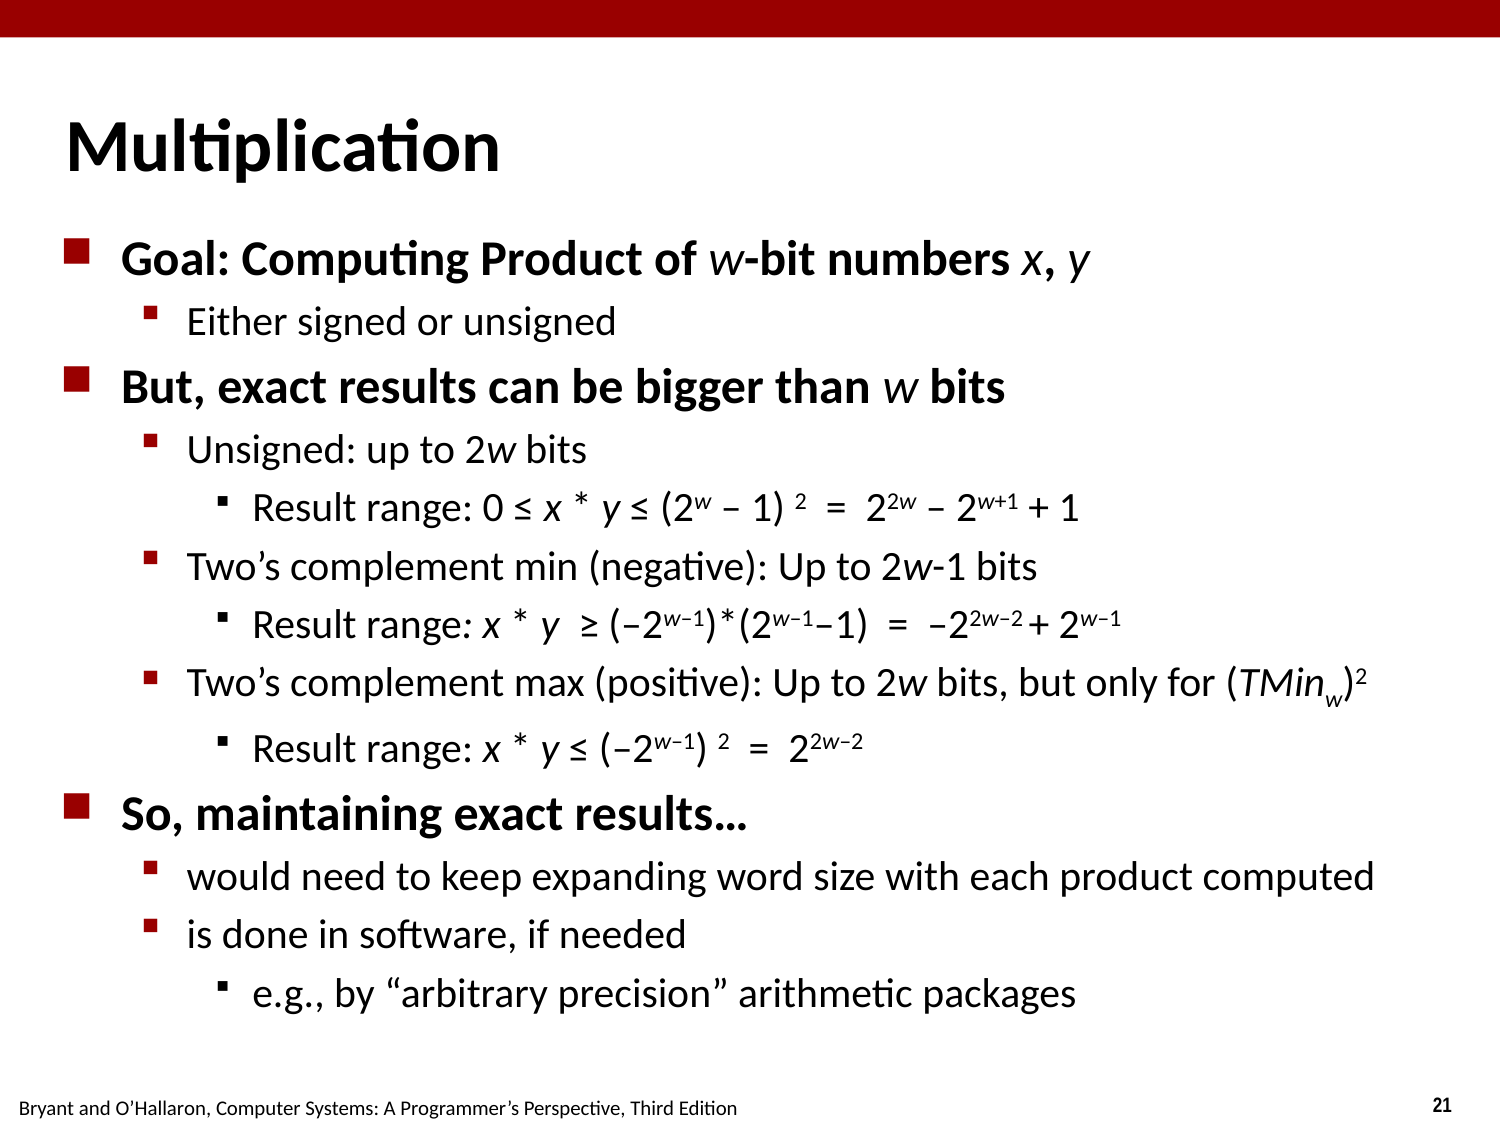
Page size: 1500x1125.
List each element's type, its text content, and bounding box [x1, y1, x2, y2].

title Multiplication [50, 96, 1020, 188]
list Goal: Computing Product of w-bit numbers x, y Either signed or unsigned But, exact results can be bigger than w bits Unsigned: up to 2w bits Result range: 0 ≤ x * y ≤ (2w – 1) 2 = 22w – 2w+1 + 1 Two’s complement min (negative): Up to 2w-1 bits Result range: x * y ≥ (–2w–1)*(2w–1–1) = –22w–2 + 2w–1 Two’s complement max (positive): Up to 2w bits, but only for (TMinw)2 Result range: x * y ≤ (–2w–1) 2 = 22w–2 So, maintaining exact results… would need to keep expanding word size with each product computed is done in software, if needed e.g., by “arbitrary precision” arithmetic packages [50, 217, 1413, 1075]
